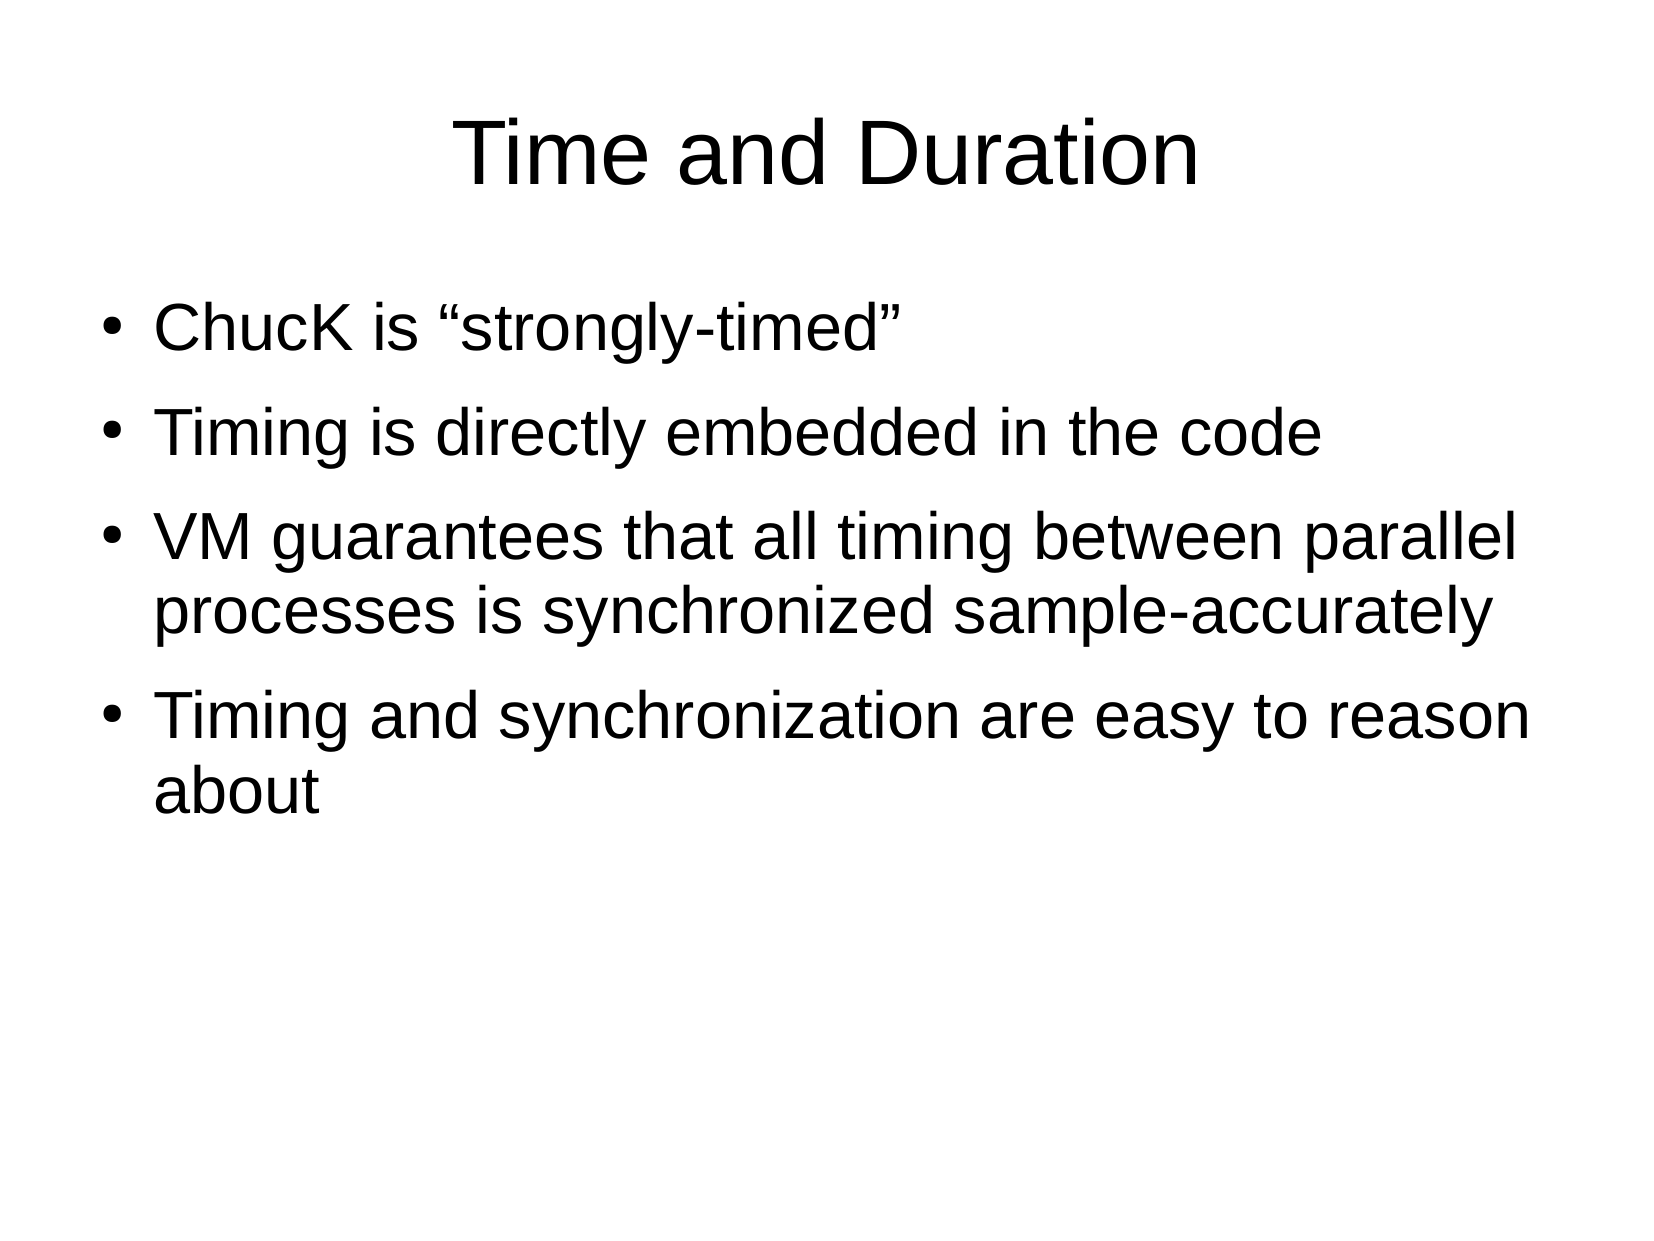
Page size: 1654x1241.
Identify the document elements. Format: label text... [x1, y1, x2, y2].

title Time and Duration [82, 49, 1571, 257]
list ChucK is “strongly-timed” Timing is directly embedded in the code VM guarantees that all timing between parallel processes is synchronized sample-accurately Timing and synchronization are easy to reason about [82, 290, 1538, 1010]
